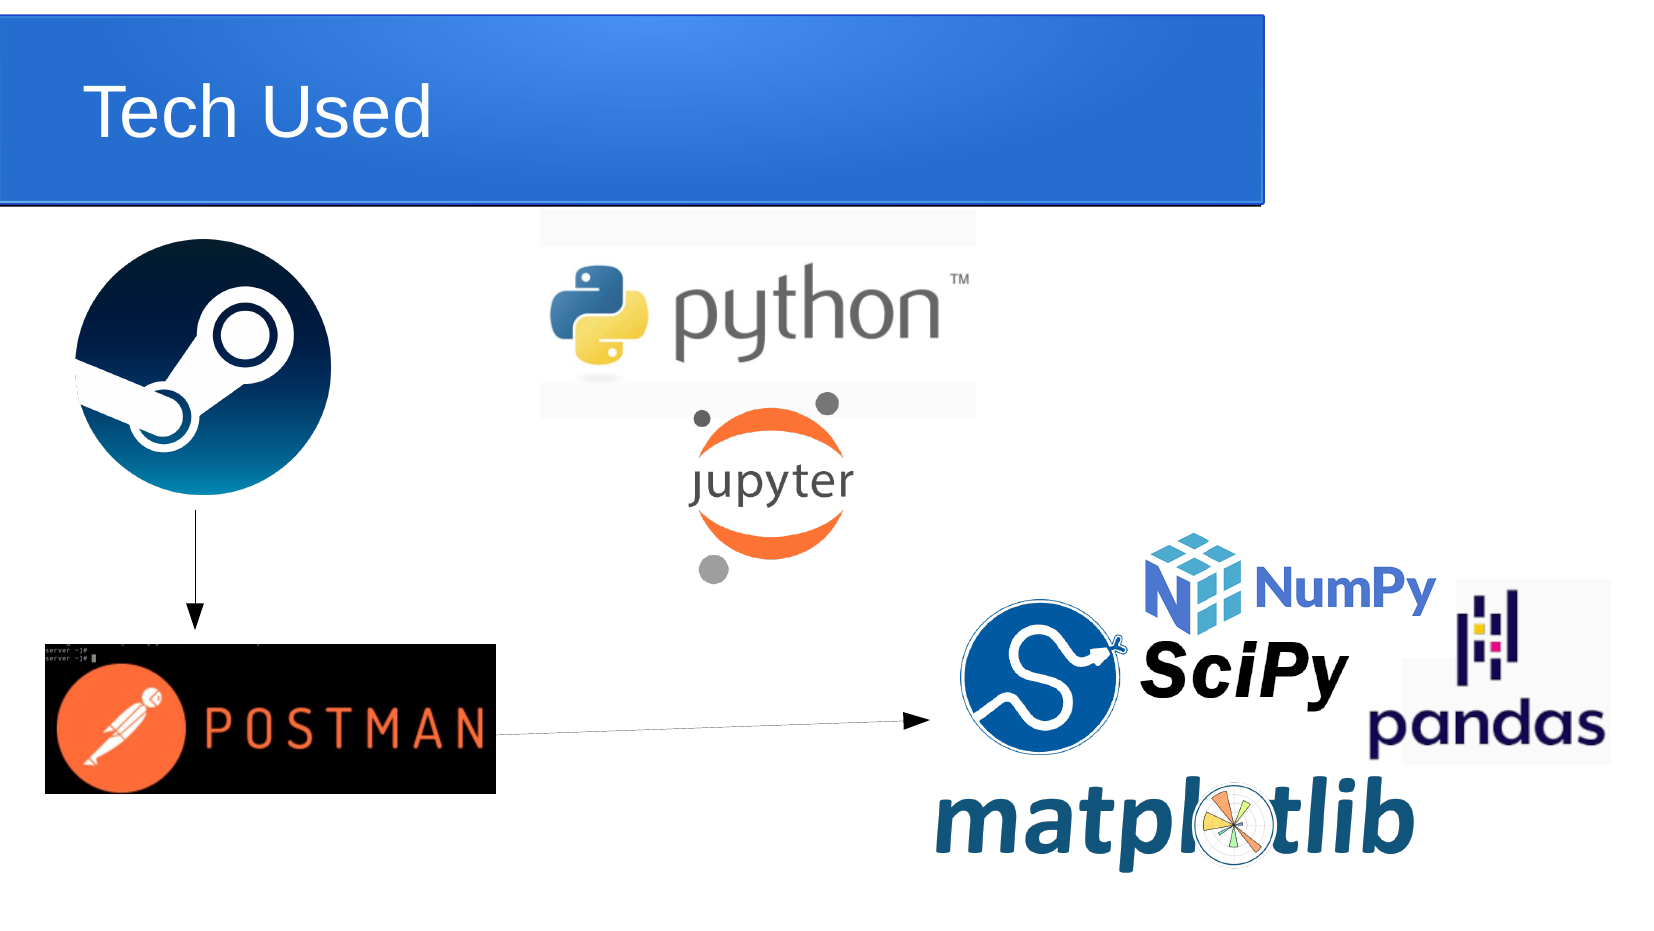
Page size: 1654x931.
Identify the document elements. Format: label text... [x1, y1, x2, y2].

picture [75, 239, 331, 496]
picture [915, 509, 1611, 886]
picture [45, 644, 496, 794]
title Tech Used [82, 35, 1235, 189]
picture [540, 209, 976, 586]
